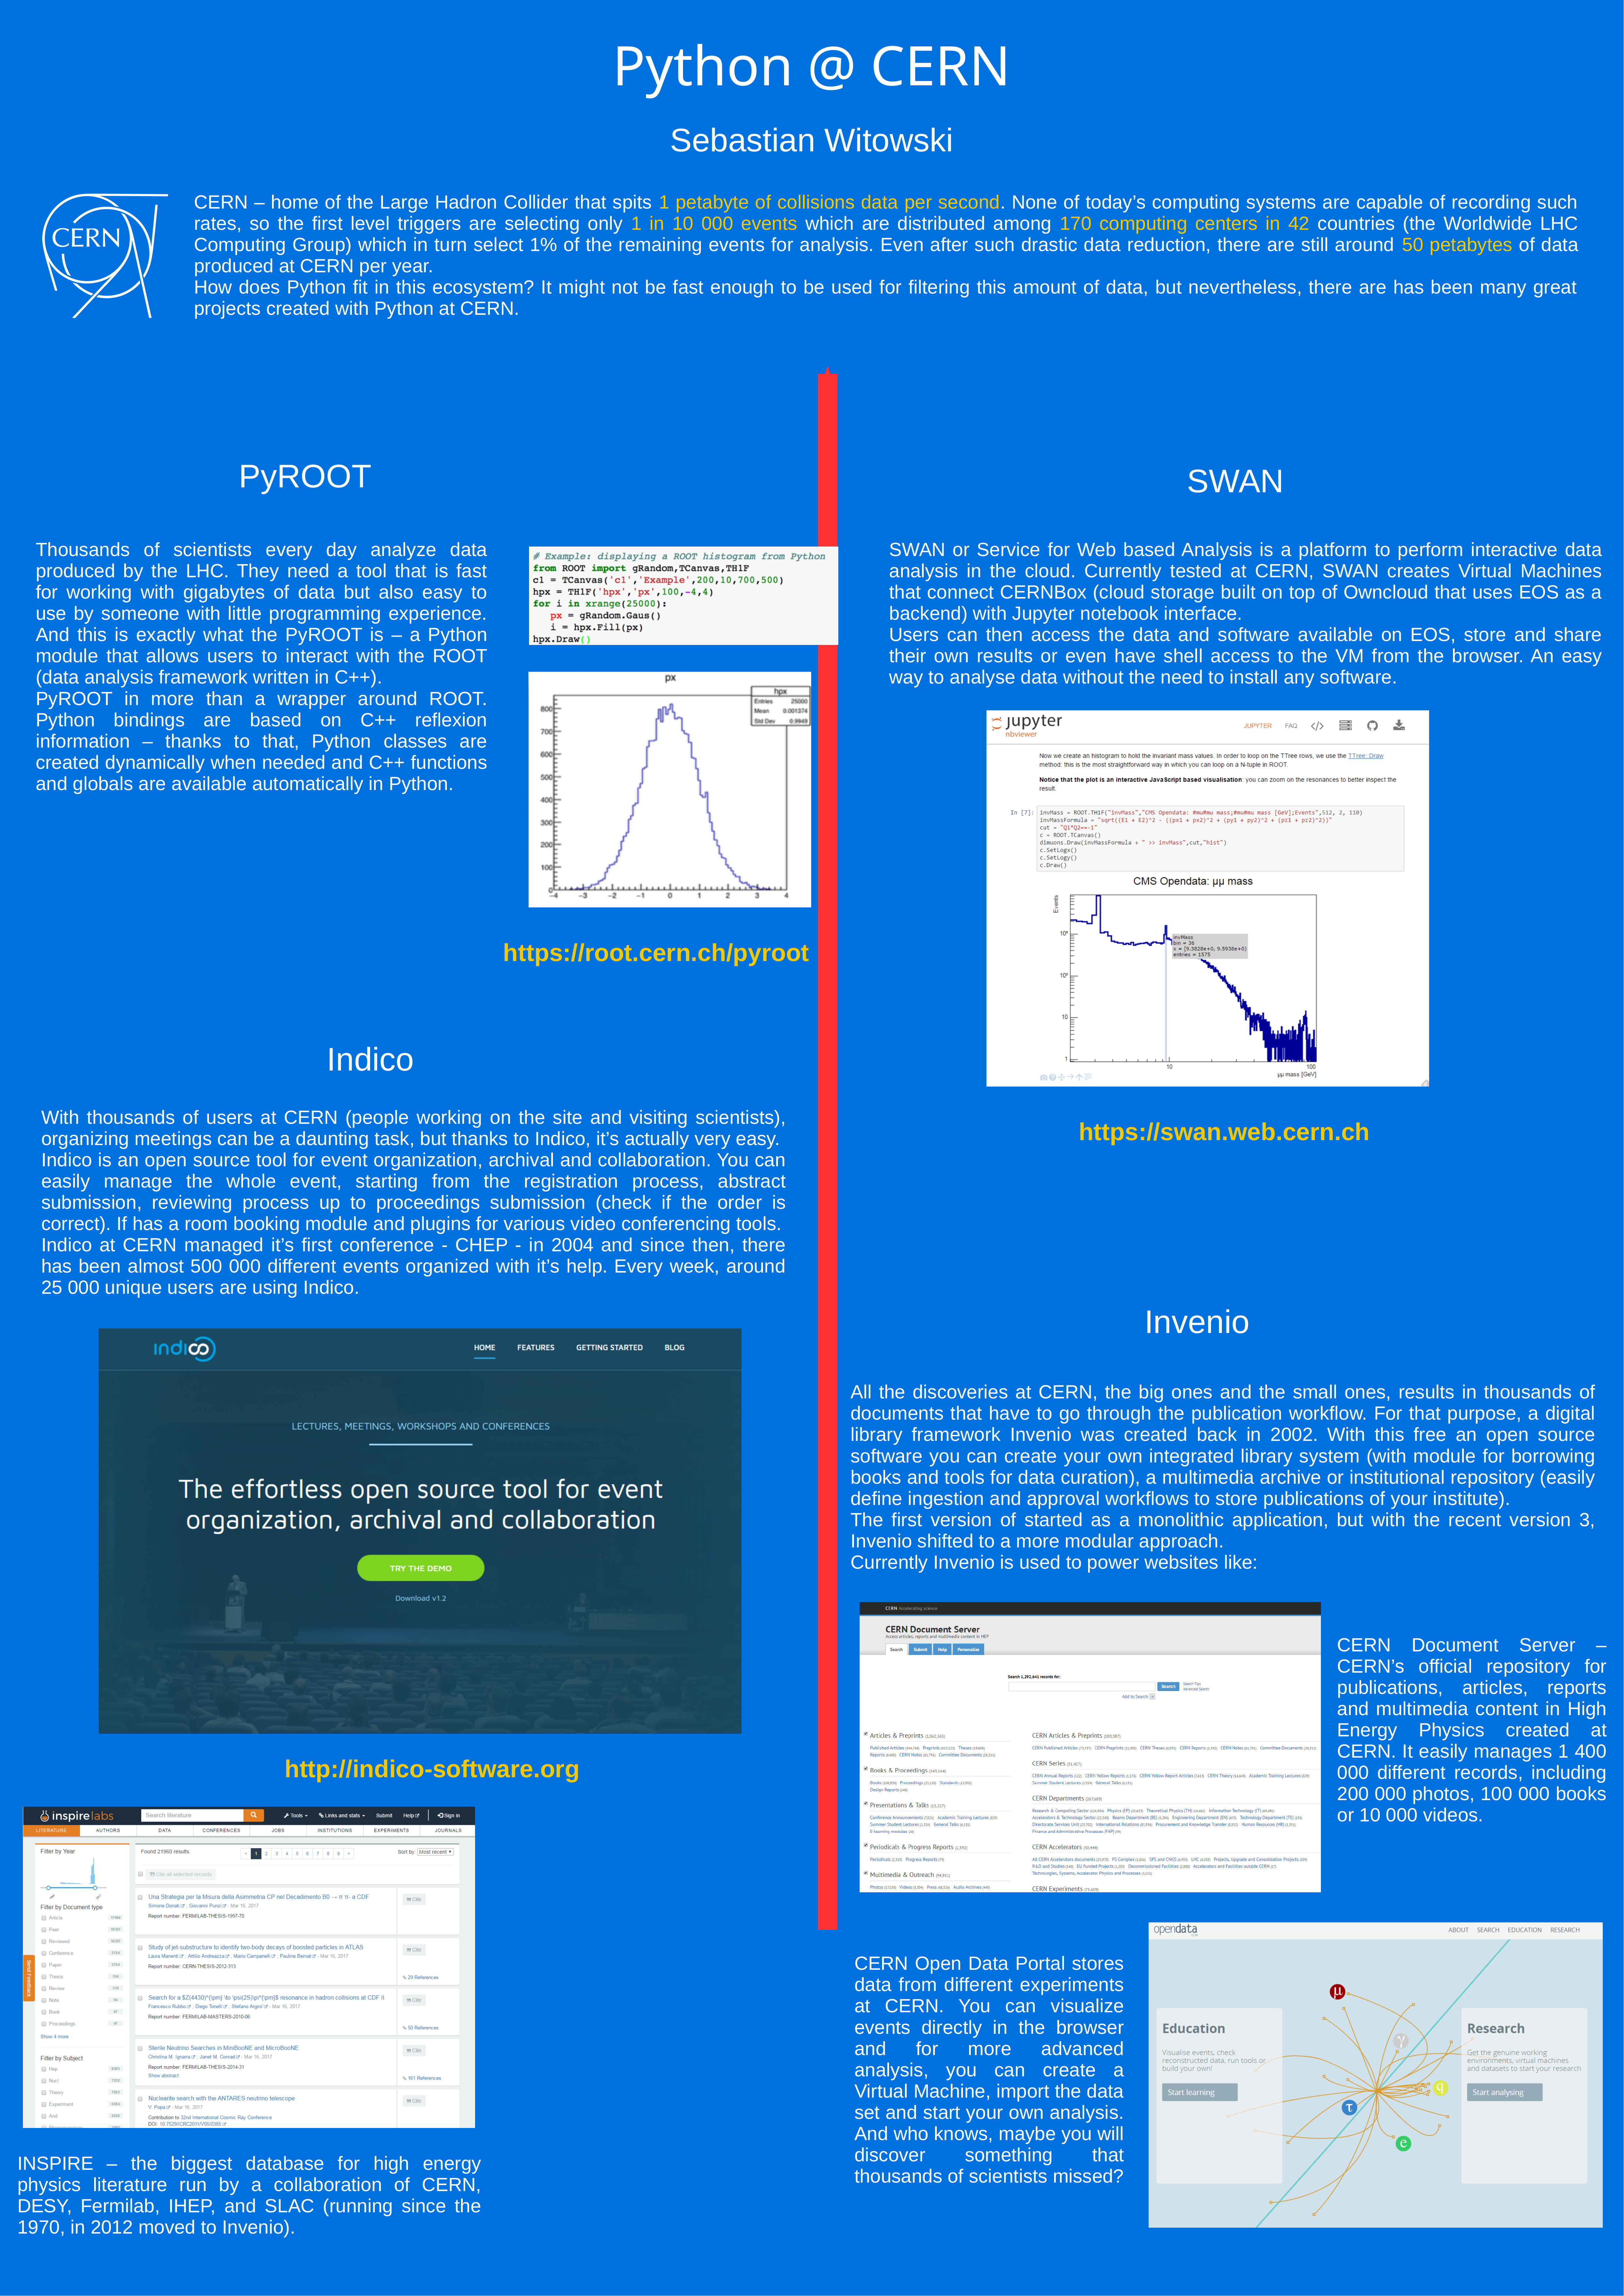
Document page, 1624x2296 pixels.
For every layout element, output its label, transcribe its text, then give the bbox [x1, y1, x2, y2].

text_box https://swan.web.cern.ch [962, 1116, 1487, 1160]
picture [23, 1807, 475, 2128]
picture [529, 547, 838, 645]
picture [528, 672, 811, 907]
picture [986, 710, 1429, 1087]
text_box SWAN or Service for Web based Analysis is a platform to perform interactive data analysis in the cloud. Currently tested at CERN, SWAN creates Virtual Machines that connect CERNBox (cloud storage built on top of Owncloud that uses EOS as a backend) with Jupyter notebook interface. Users can then access the data and software available on EOS, store and share their own results or even have shell access to the VM from the browser. An easy way to analyse data without the need to install any software. [884, 536, 1608, 922]
text_box All the discoveries at CERN, the big ones and the small ones, results in thousands of documents that have to go through the publication workflow. For that purpose, a digital library framework Invenio was created back in 2002. With this free an open source software you can create your own integrated library system (with module for borrowing books and tools for data curation), a multimedia archive or institutional repository (easily define ingestion and approval workflows to store publications of your institute). The first version of started as a monolithic application, but with the recent version 3, Invenio shifted to a more modular approach. Currently Invenio is used to power websites like: [846, 1379, 1601, 1576]
text_box CERN Open Data Portal stores data from different experiments at CERN. You can visualize events directly in the browser and for more advanced analysis, you can create a Virtual Machine, import the data set and start your own analysis. And who knows, maybe you will discover something that thousands of scientists missed? [849, 1950, 1129, 2190]
text_box Indico [289, 1038, 452, 1080]
text_box PyROOT [224, 455, 386, 497]
text_box https://root.cern.ch/pyroot [394, 937, 919, 981]
text_box Sebastian Witowski [613, 120, 1011, 179]
picture [860, 1602, 1321, 1892]
picture [99, 1328, 742, 1734]
picture [42, 193, 168, 319]
text_box CERN Document Server – CERN’s official repository for publications, articles, reports and multimedia content in High Energy Physics created at CERN. It easily manages 1 400 000 different records, including 200 000 photos, 100 000 books or 10 000 videos. [1332, 1632, 1612, 1838]
text_box Thousands of scientists every day analyze data produced by the LHC. They need a tool that is fast for working with gigabytes of data but also easy to use by someone with little programming experience. And this is exactly what the PyROOT is – a Python module that allows users to interact with the ROOT (data analysis framework written in C++). PyROOT in more than a wrapper around ROOT. Python bindings are based on C++ reflexion information – thanks to that, Python classes are created dynamically when needed and C++ functions and globals are available automatically in Python. [31, 536, 493, 922]
text_box Python @ CERN [103, 25, 1521, 108]
text_box INSPIRE – the biggest database for high energy physics literature run by a collaboration of CERN, DESY, Fermilab, IHEP, and SLAC (running since the 1970, in 2012 moved to Invenio). [12, 2150, 487, 2270]
text_box SWAN [1154, 460, 1317, 502]
picture [1149, 1922, 1603, 2228]
text_box CERN – home of the Large Hadron Collider that spits 1 petabyte of collisions data per second. None of today’s computing systems are capable of recording such rates, so the first level triggers are selecting only 1 in 10 000 events which are distributed among 170 computing centers in 42 countries (the Worldwide LHC Computing Group) which in turn select 1% of the remaining events for analysis. Even after such drastic data reduction, there are still around 50 petabytes of data produced at CERN per year. How does Python fit in this ecosystem? It might not be fast enough to be used for filtering this amount of data, but nevertheless, there are has been many great projects created with Python at CERN. [189, 189, 1583, 327]
text_box http://indico-software.org [170, 1753, 695, 1797]
text_box Invenio [1116, 1301, 1278, 1343]
text_box With thousands of users at CERN (people working on the site and visiting scientists), organizing meetings can be a daunting task, but thanks to Indico, it’s actually very easy. Indico is an open source tool for event organization, archival and collaboration. You can easily manage the whole event, starting from the registration process, abstract submission, reviewing process up to proceedings submission (check if the order is correct). If has a room booking module and plugins for various video conferencing tools. Indico at CERN managed it’s first conference - CHEP - in 2004 and since then, there has been almost 500 000 different events organized with it’s help. Every week, around 25 000 unique users are using Indico. [36, 1104, 792, 1301]
